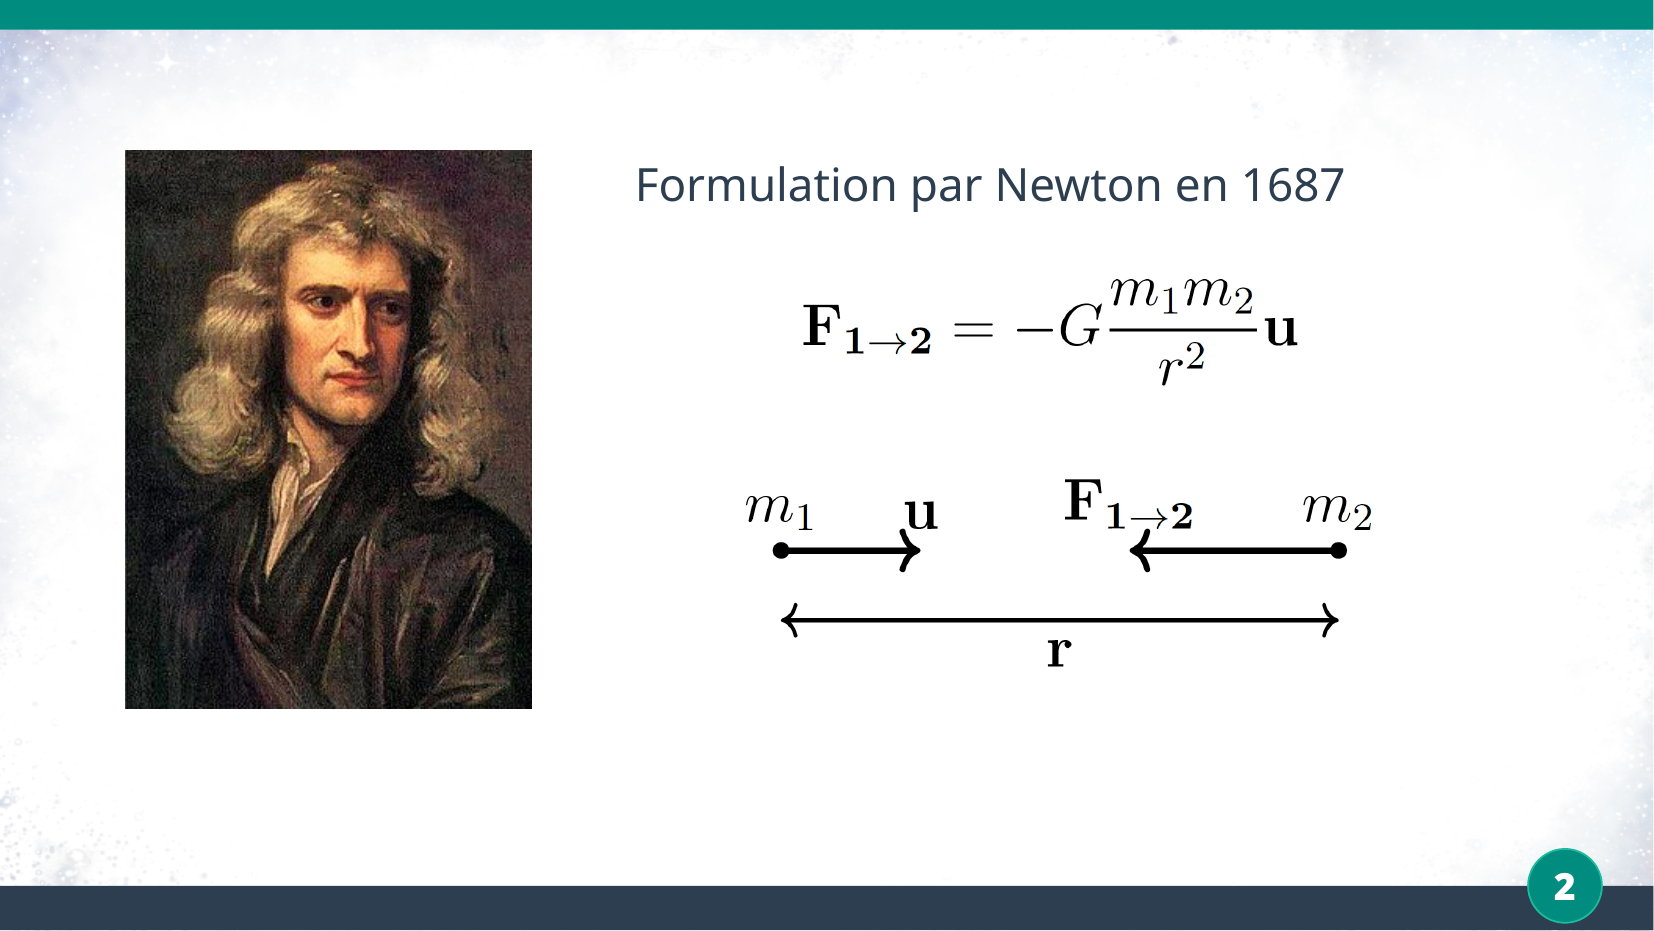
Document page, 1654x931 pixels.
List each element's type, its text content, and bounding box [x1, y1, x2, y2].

text_box Formulation par Newton en 1687 [620, 147, 1292, 220]
picture [0, 30, 1654, 885]
